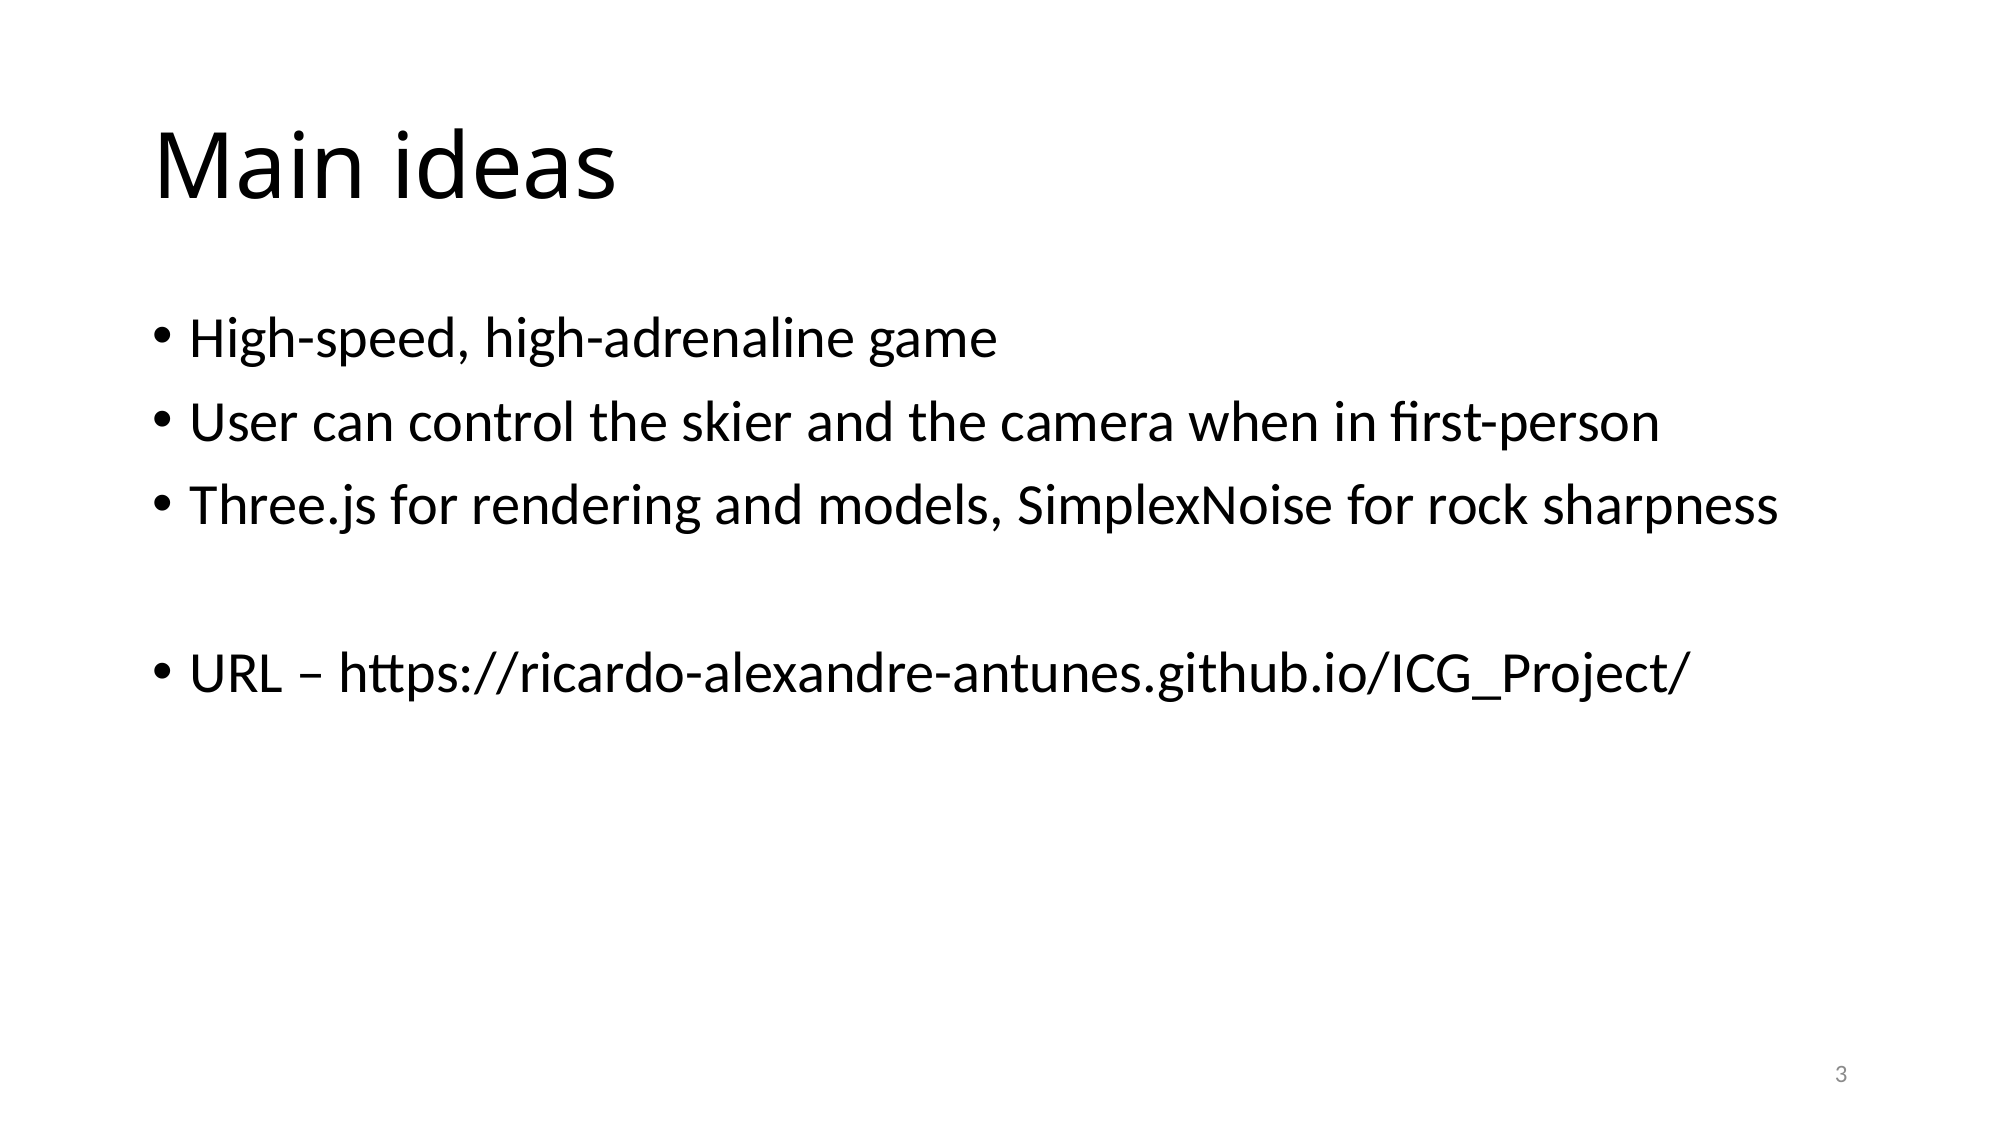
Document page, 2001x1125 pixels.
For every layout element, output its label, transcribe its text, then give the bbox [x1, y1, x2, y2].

title Main ideas [137, 59, 1863, 278]
list High-speed, high-adrenaline game User can control the skier and the camera when in first-person Three.js for rendering and models, SimplexNoise for rock sharpness URL – https://ricardo-alexandre-antunes.github.io/ICG_Project/ [137, 299, 1863, 1014]
